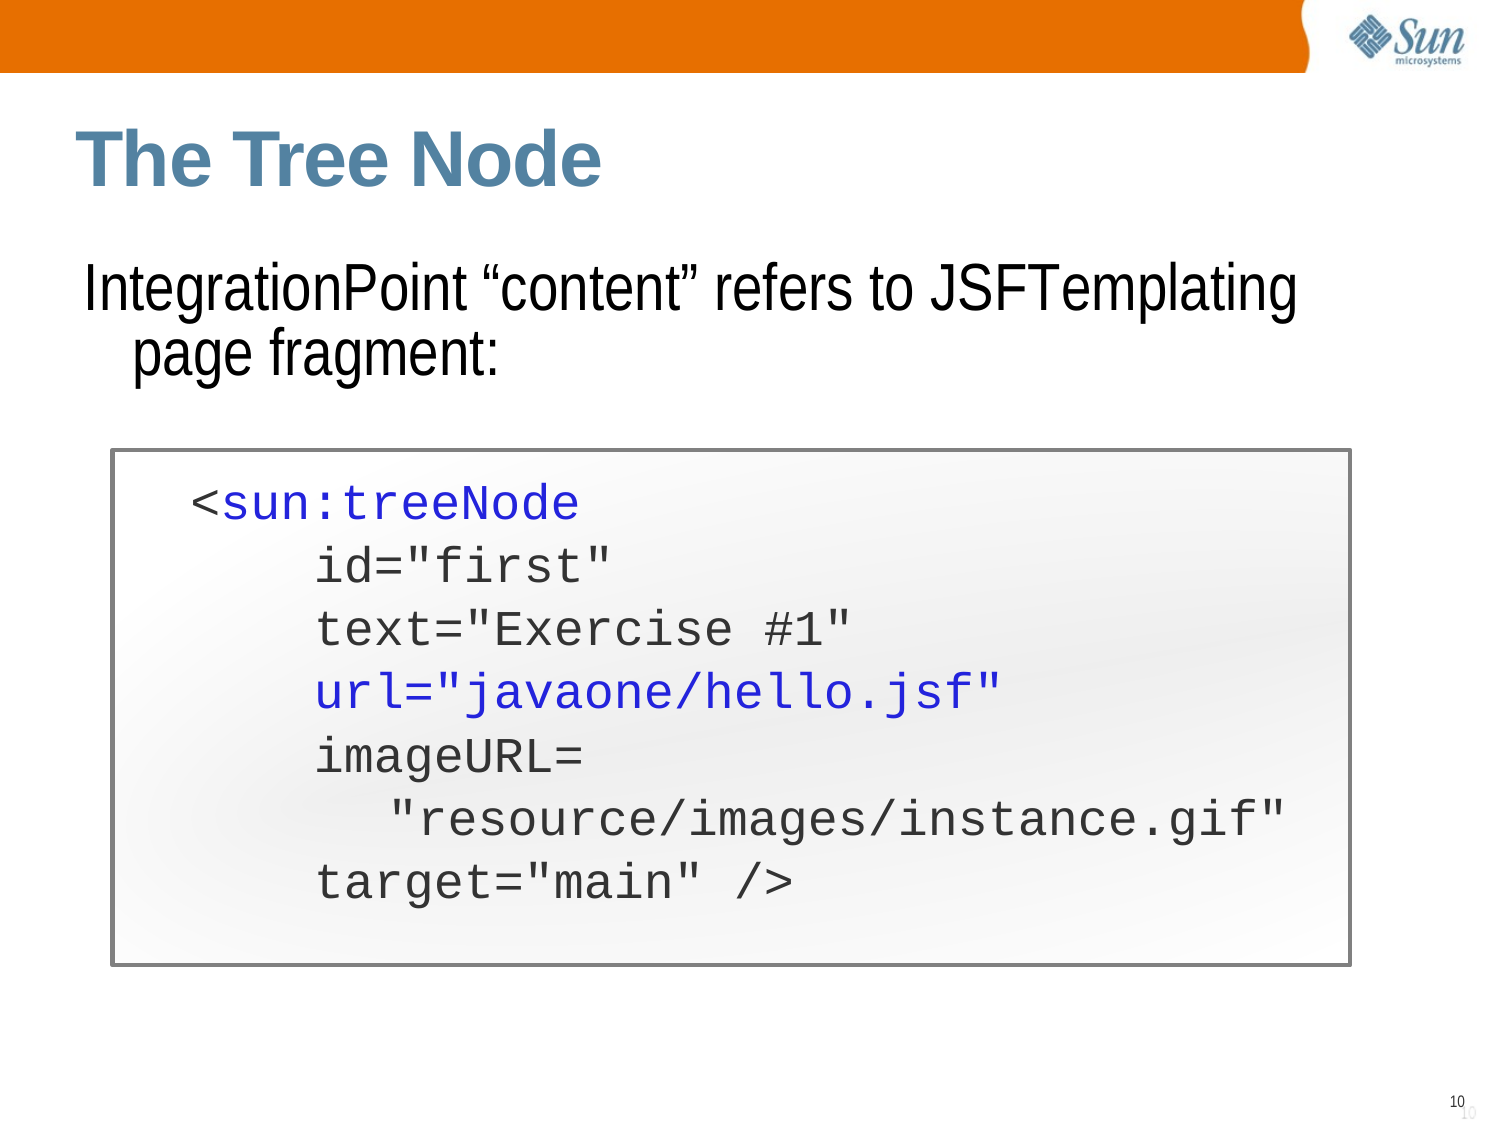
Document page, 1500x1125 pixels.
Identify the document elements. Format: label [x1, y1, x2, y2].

picture [0, 0, 1500, 73]
